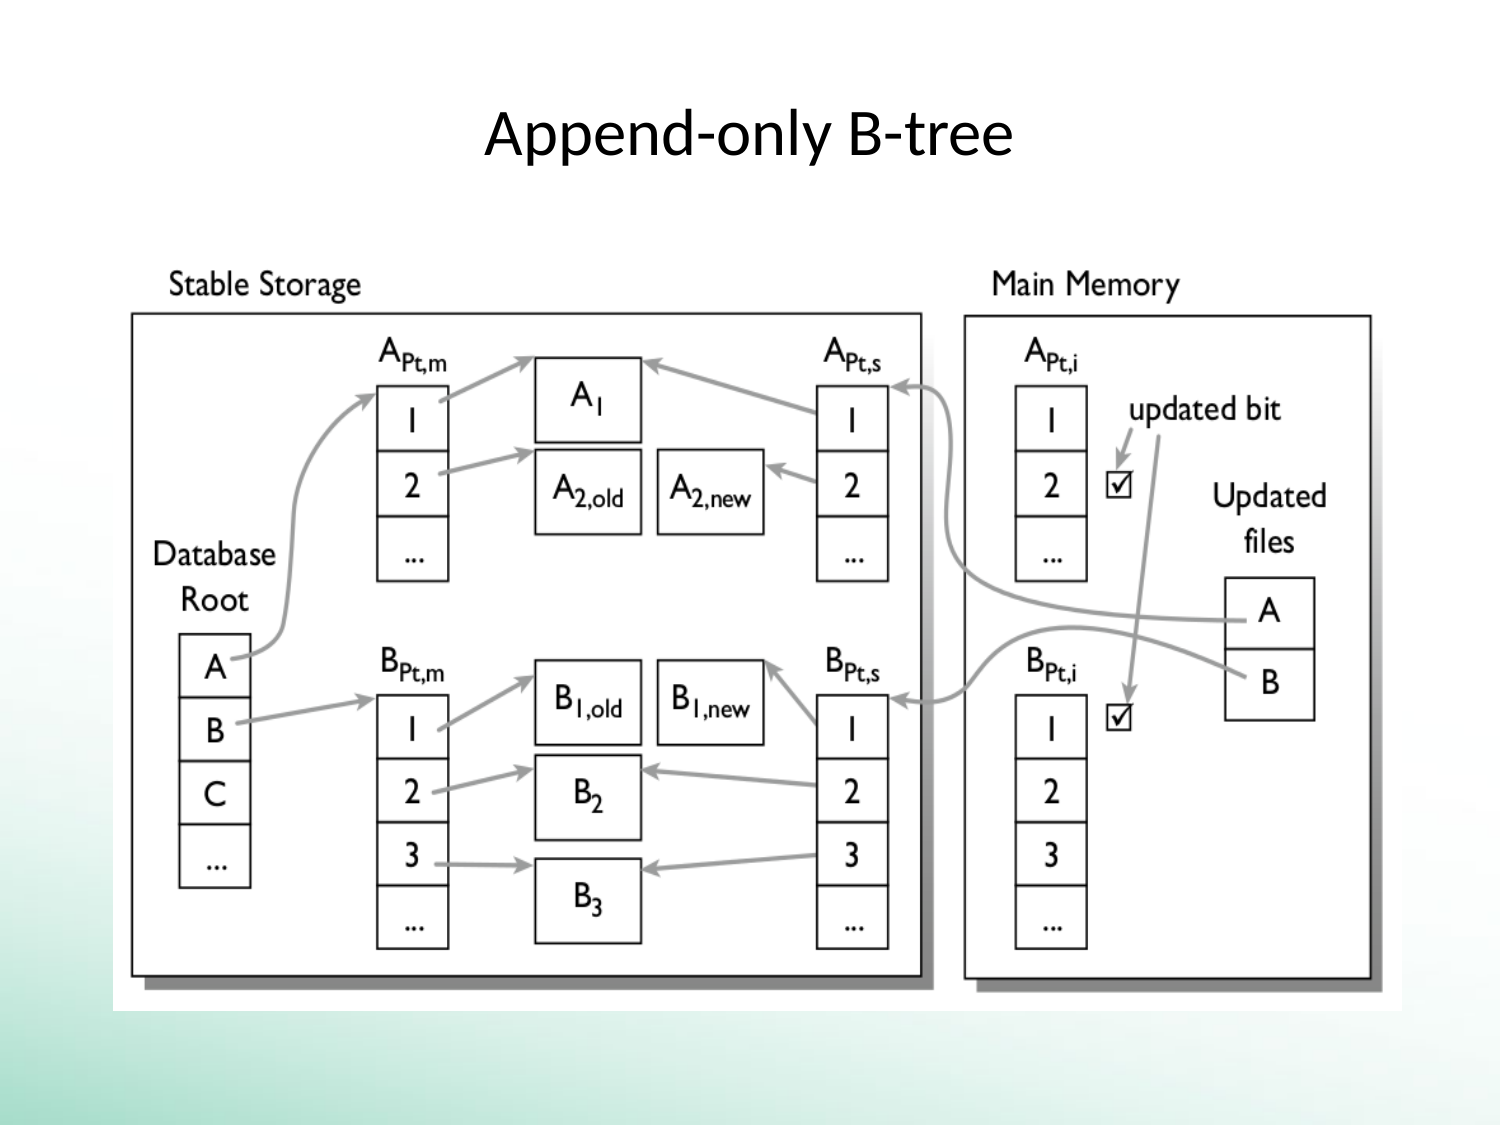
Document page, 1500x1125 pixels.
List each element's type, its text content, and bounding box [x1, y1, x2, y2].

title Append-only B-tree [75, 45, 1425, 233]
picture [0, 0, 1500, 1125]
